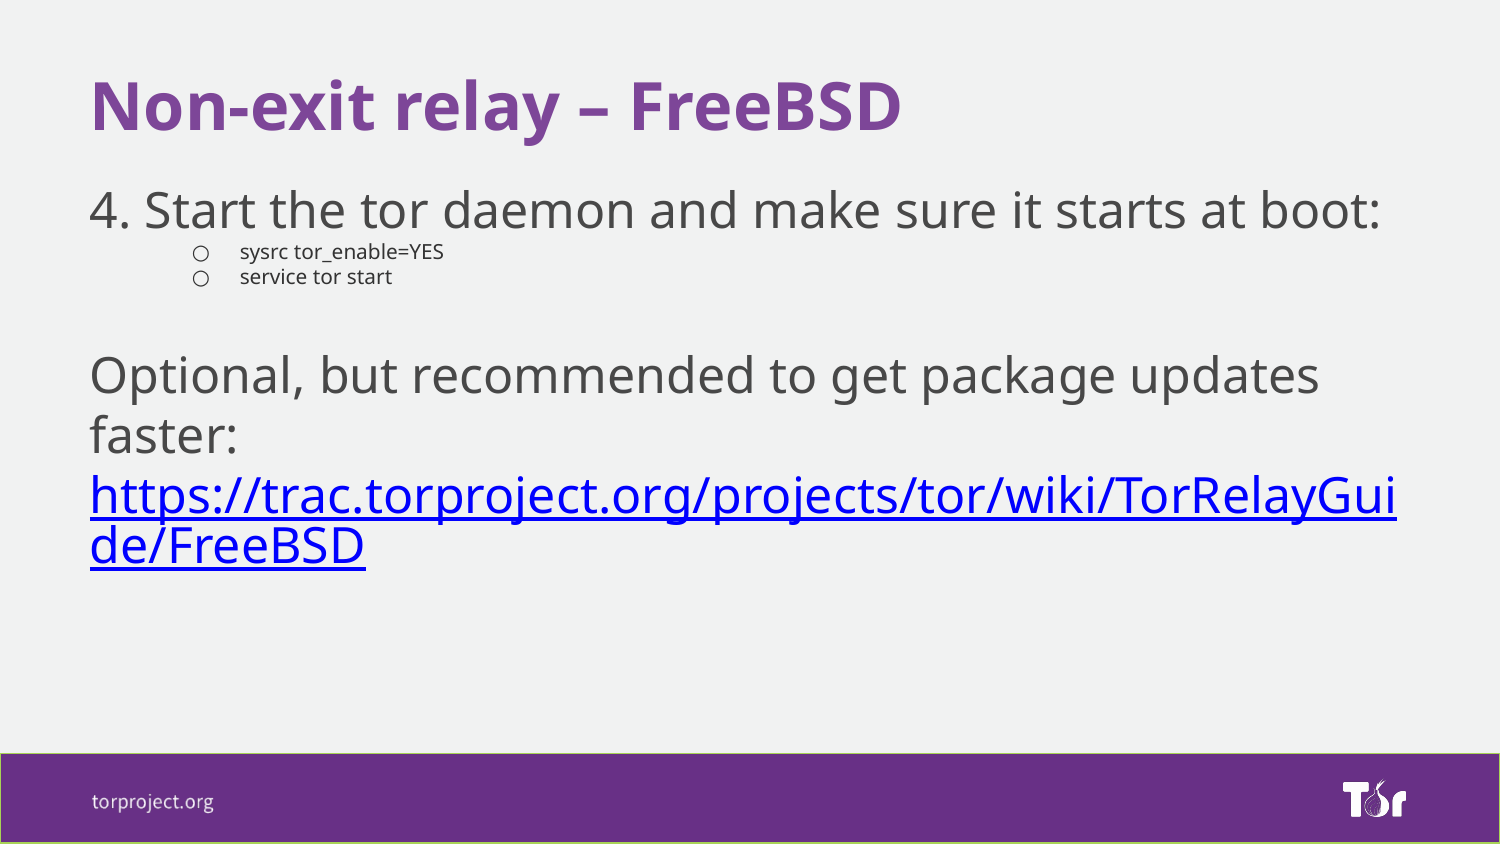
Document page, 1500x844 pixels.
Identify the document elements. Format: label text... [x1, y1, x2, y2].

picture [75, 780, 604, 821]
text_box 4. Start the tor daemon and make sure it starts at boot: sysrc tor_enable=YES service tor start Optional, but recommended to get package updates faster: https://trac.torproject.org/projects/tor/wiki/TorRelayGuide/FreeBSD [75, 171, 1425, 728]
picture [1343, 778, 1406, 817]
text_box Non-exit relay – FreeBSD [75, 33, 1425, 171]
